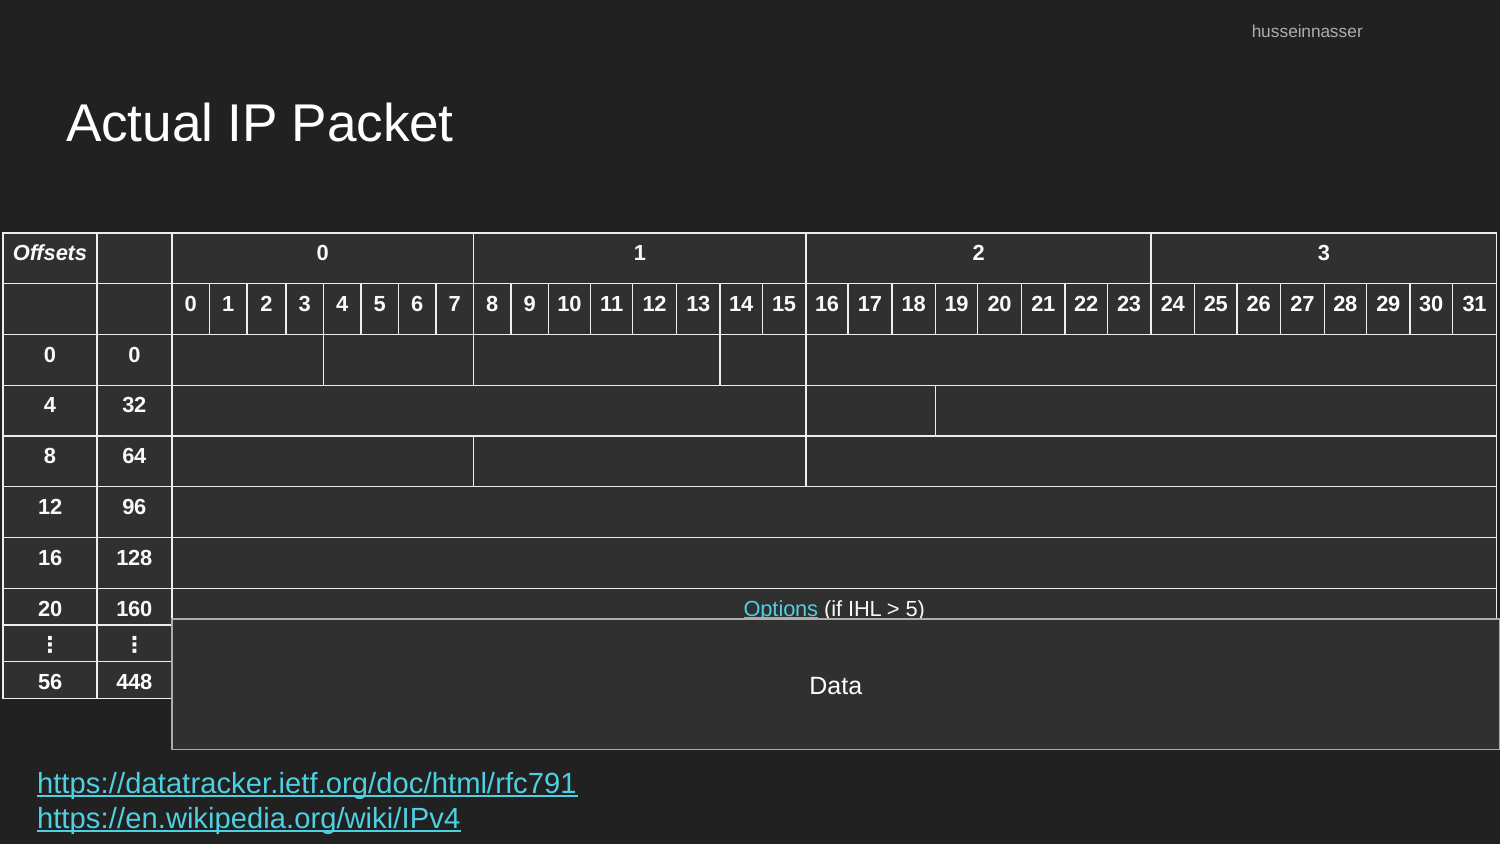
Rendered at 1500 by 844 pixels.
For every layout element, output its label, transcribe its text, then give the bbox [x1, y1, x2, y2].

table_cell 26 [1238, 284, 1280, 334]
table_cell 2 [248, 284, 285, 334]
table_cell 64 [98, 437, 171, 486]
table_cell 8 [474, 284, 510, 334]
table_cell 30 [1411, 284, 1452, 334]
table_cell [173, 335, 323, 385]
table_cell 7 [437, 284, 473, 334]
table_cell 17 [849, 284, 891, 334]
table_cell 28 [1325, 284, 1366, 334]
table_cell 0 [98, 335, 171, 385]
table_cell 4 [324, 284, 360, 334]
table_cell [173, 538, 1496, 588]
table_cell 3 [287, 284, 323, 334]
table_cell 10 [549, 284, 590, 334]
table_cell 56 [4, 662, 96, 698]
text_box Data [171, 619, 1500, 750]
title Actual IP Packet [51, 72, 1449, 167]
table_cell 18 [893, 284, 935, 334]
table_cell 27 [1281, 284, 1324, 334]
table_cell [807, 335, 1496, 385]
table_cell 12 [4, 487, 96, 537]
table_cell 5 [362, 284, 398, 334]
table_cell 23 [1108, 284, 1150, 334]
table_cell [324, 335, 473, 385]
table_cell [173, 487, 1496, 537]
table_header 1 [474, 234, 805, 283]
table_header 3 [1152, 234, 1496, 283]
table_cell 8 [4, 437, 96, 486]
table_cell 21 [1022, 284, 1064, 334]
table_cell 0 [173, 284, 209, 334]
subtitle husseinnasser [1236, 11, 1492, 53]
table_cell 24 [1152, 284, 1194, 334]
table_cell [98, 284, 171, 334]
table_cell 128 [98, 538, 171, 588]
table_cell 16 [807, 284, 847, 334]
table_cell [173, 386, 805, 435]
table_cell 0 [4, 335, 96, 385]
table_cell 20 [978, 284, 1021, 334]
table_cell 96 [98, 487, 171, 537]
table_cell 16 [4, 538, 96, 588]
table_cell [721, 335, 805, 385]
table_cell [807, 437, 1496, 486]
table_cell [807, 386, 935, 435]
table_cell [474, 437, 805, 486]
table_cell 31 [1453, 284, 1496, 334]
table_cell 22 [1066, 284, 1107, 334]
table_cell ⋮ [98, 626, 171, 661]
table_cell 448 [98, 662, 171, 698]
table_cell 4 [4, 386, 96, 435]
table_cell [173, 437, 473, 486]
table_cell 160 [98, 589, 171, 624]
table_cell 19 [936, 284, 977, 334]
table_cell 6 [399, 284, 435, 334]
table_cell 12 [633, 284, 676, 334]
table_header 0 [173, 234, 473, 283]
table_cell 1 [210, 284, 246, 334]
table_cell 20 [4, 589, 96, 624]
table_cell 25 [1195, 284, 1236, 334]
table_cell [474, 335, 719, 385]
table_cell ⋮ [4, 626, 96, 661]
table_header 2 [807, 234, 1150, 283]
table_cell 32 [98, 386, 171, 435]
table_header [98, 234, 171, 283]
table_cell 11 [591, 284, 632, 334]
table_cell 14 [721, 284, 762, 334]
table_header Offsets [4, 234, 96, 283]
table_cell Options (if IHL > 5) [173, 589, 1496, 619]
table_cell 13 [677, 284, 719, 334]
table_cell [4, 284, 96, 334]
table_cell 29 [1367, 284, 1409, 334]
table_cell [936, 386, 1496, 435]
table_cell 15 [763, 284, 805, 334]
text_box https://datatracker.ietf.org/doc/html/rfc791 https://en.wikipedia.org/wiki/IPv4 [22, 749, 693, 844]
table_cell 9 [512, 284, 548, 334]
